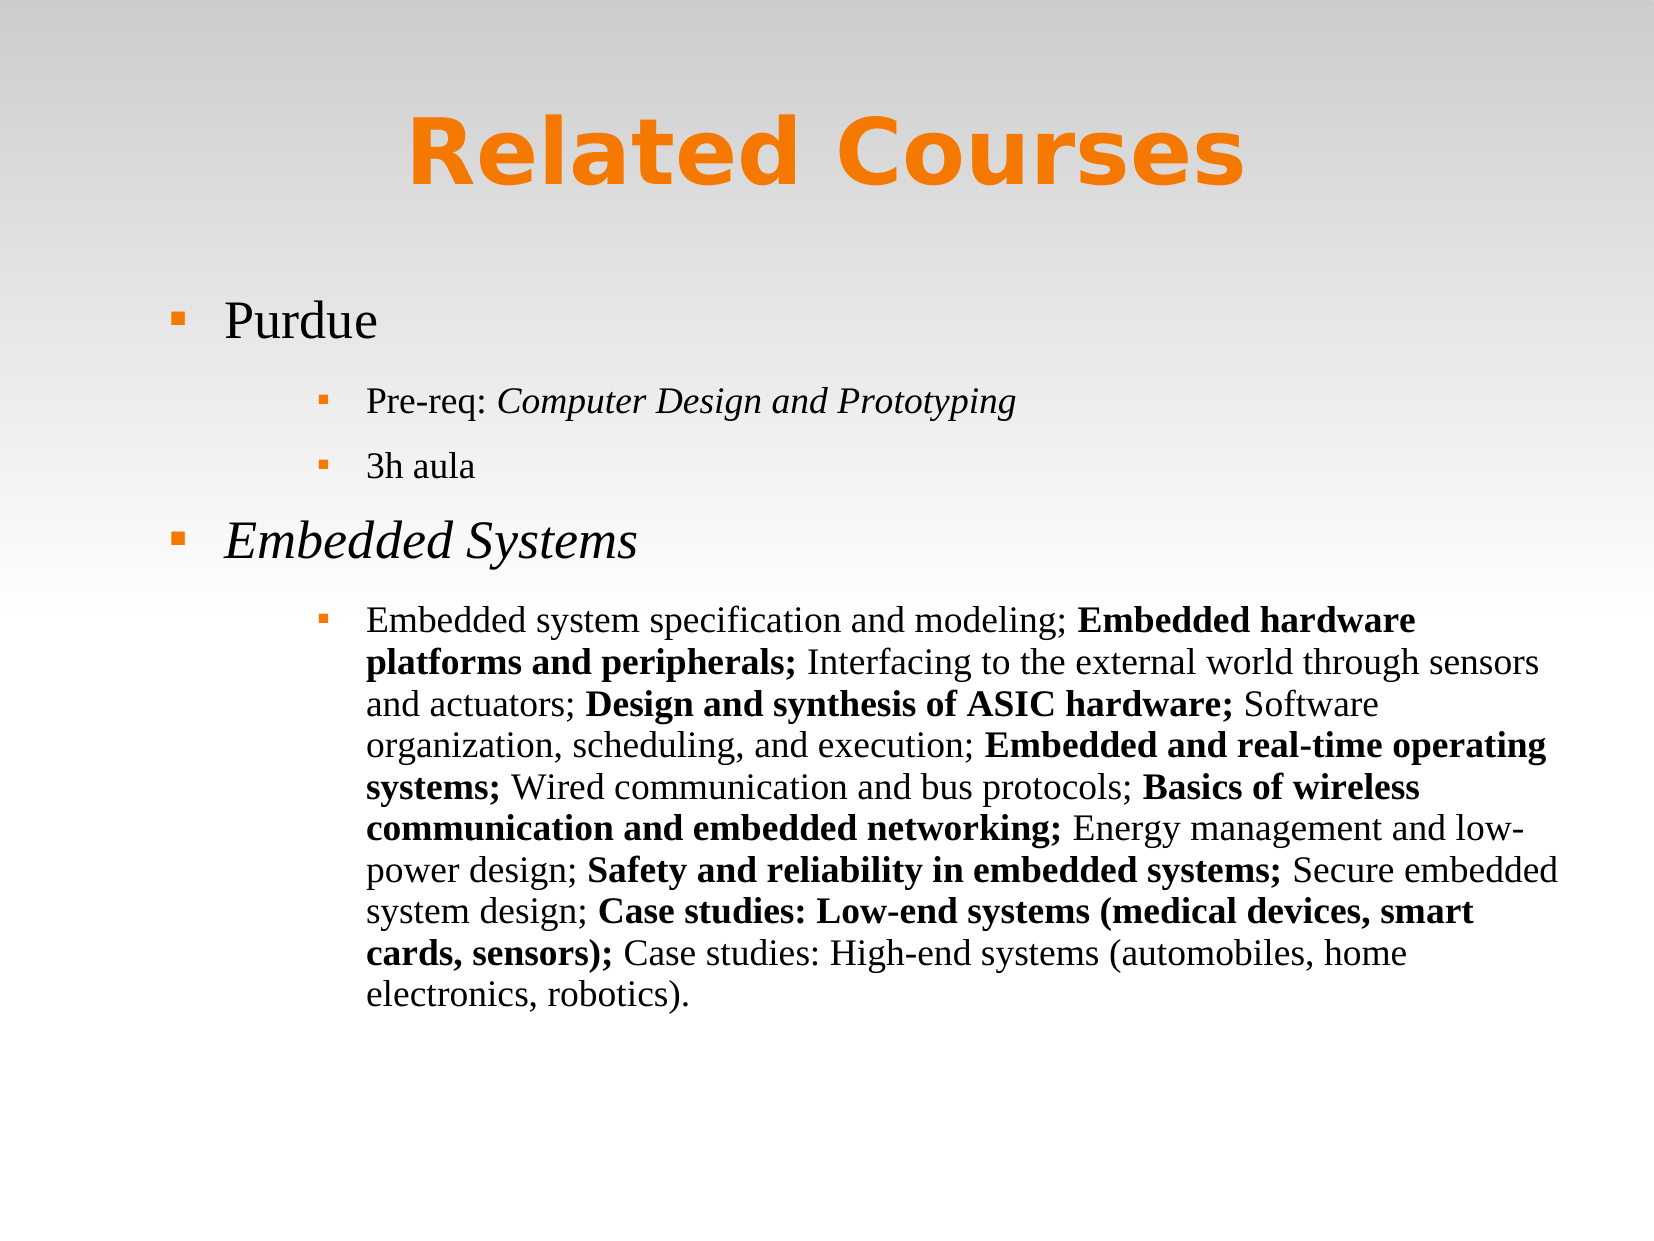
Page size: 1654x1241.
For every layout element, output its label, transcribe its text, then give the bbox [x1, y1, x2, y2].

list Purdue Pre-req: Computer Design and Prototyping 3h aula Embedded Systems Embedded system specification and modeling; Embedded hardware platforms and peripherals; Interfacing to the external world through sensors and actuators; Design and synthesis of ASIC hardware; Software organization, scheduling, and execution; Embedded and real-time operating systems; Wired communication and bus protocols; Basics of wireless communication and embedded networking; Energy management and low-power design; Safety and reliability in embedded systems; Secure embedded system design; Case studies: Low-end systems (medical devices, smart cards, sensors); Case studies: High-end systems (automobiles, home electronics, robotics). [82, 290, 1571, 1109]
title Related Courses [82, 49, 1571, 257]
